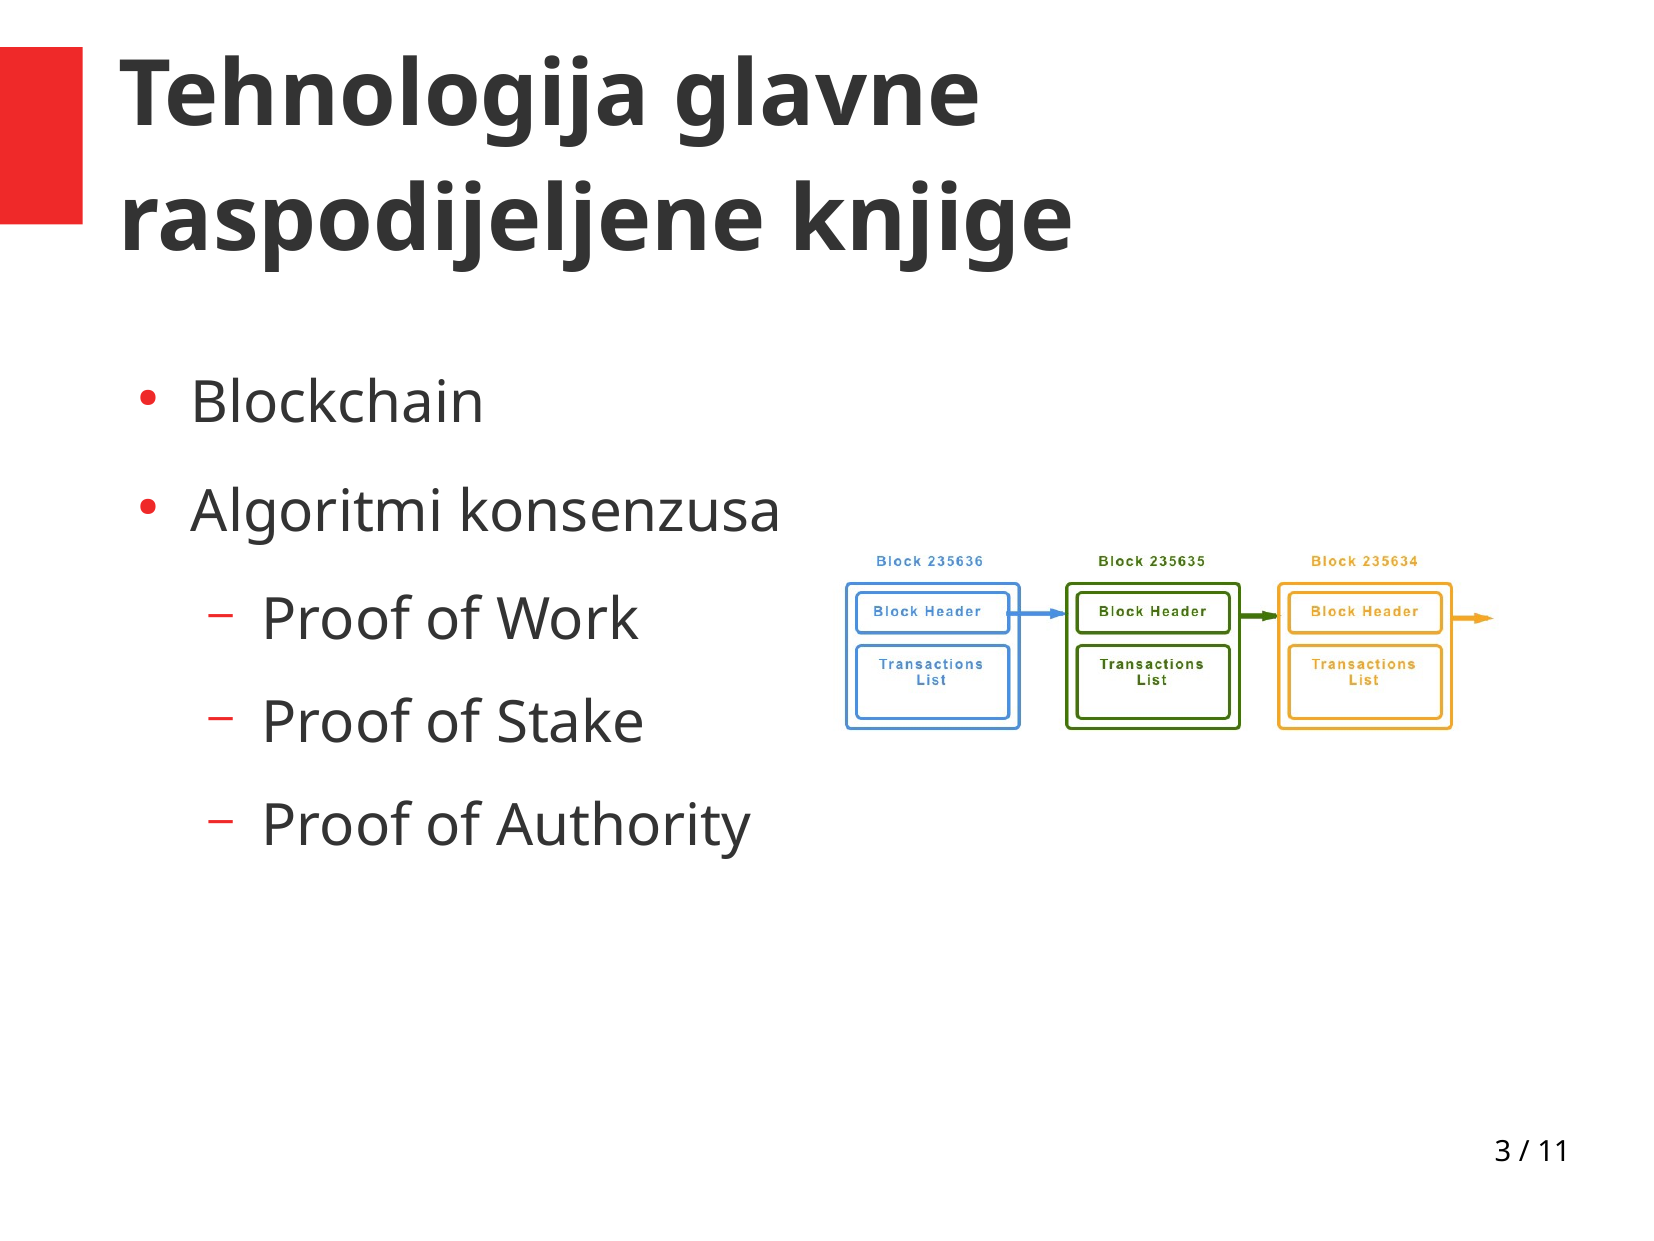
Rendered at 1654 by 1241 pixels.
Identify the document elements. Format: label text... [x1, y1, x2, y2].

picture [795, 517, 1561, 796]
list Blockchain Algoritmi konsenzusa Proof of Work Proof of Stake Proof of Authority [120, 360, 1538, 1080]
title Tehnologija glavne raspodijeljene knjige [118, 27, 1571, 278]
